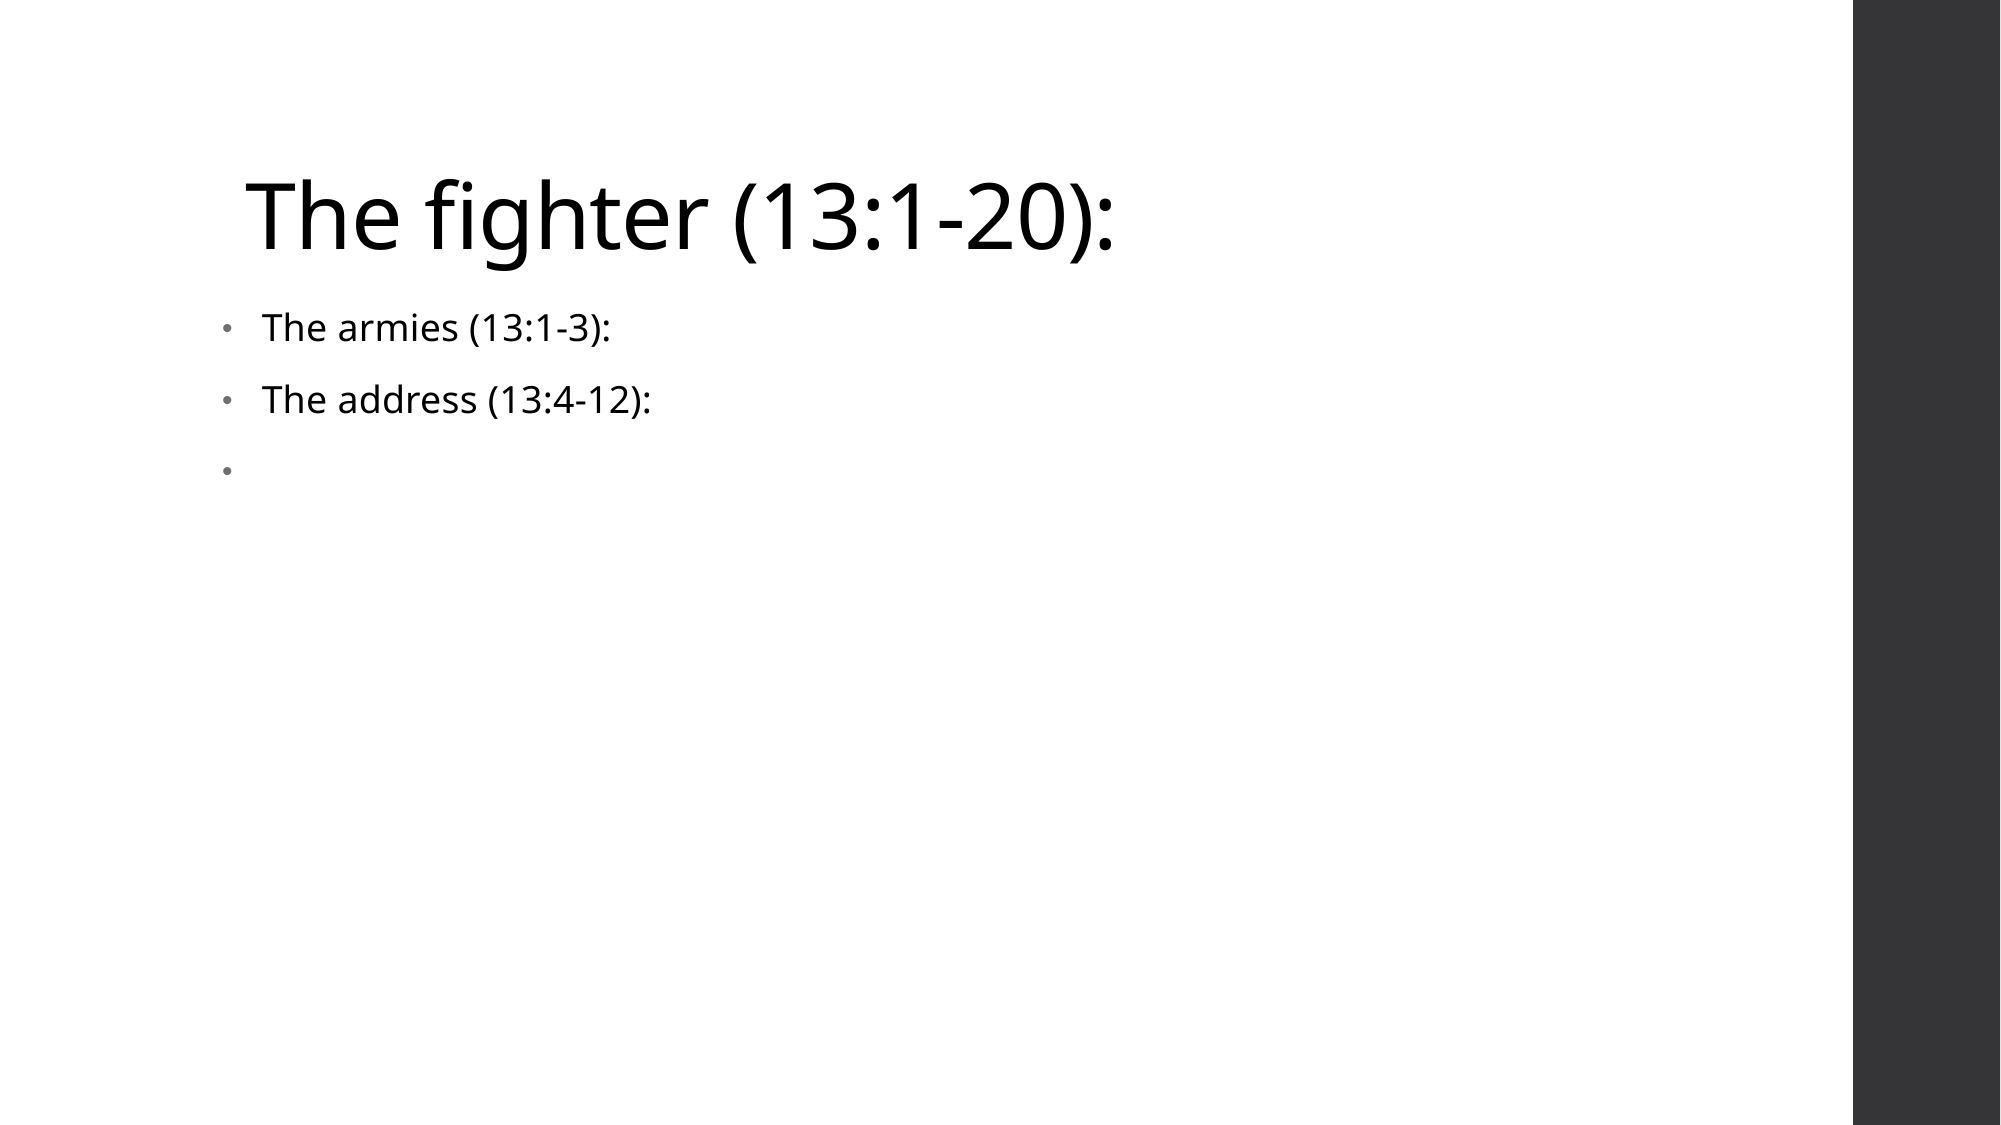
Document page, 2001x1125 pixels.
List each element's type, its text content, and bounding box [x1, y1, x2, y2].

list The armies (13:1-3): The address (13:4-12): [206, 299, 1617, 1014]
title The fighter (13:1-20): [206, 60, 1797, 278]
